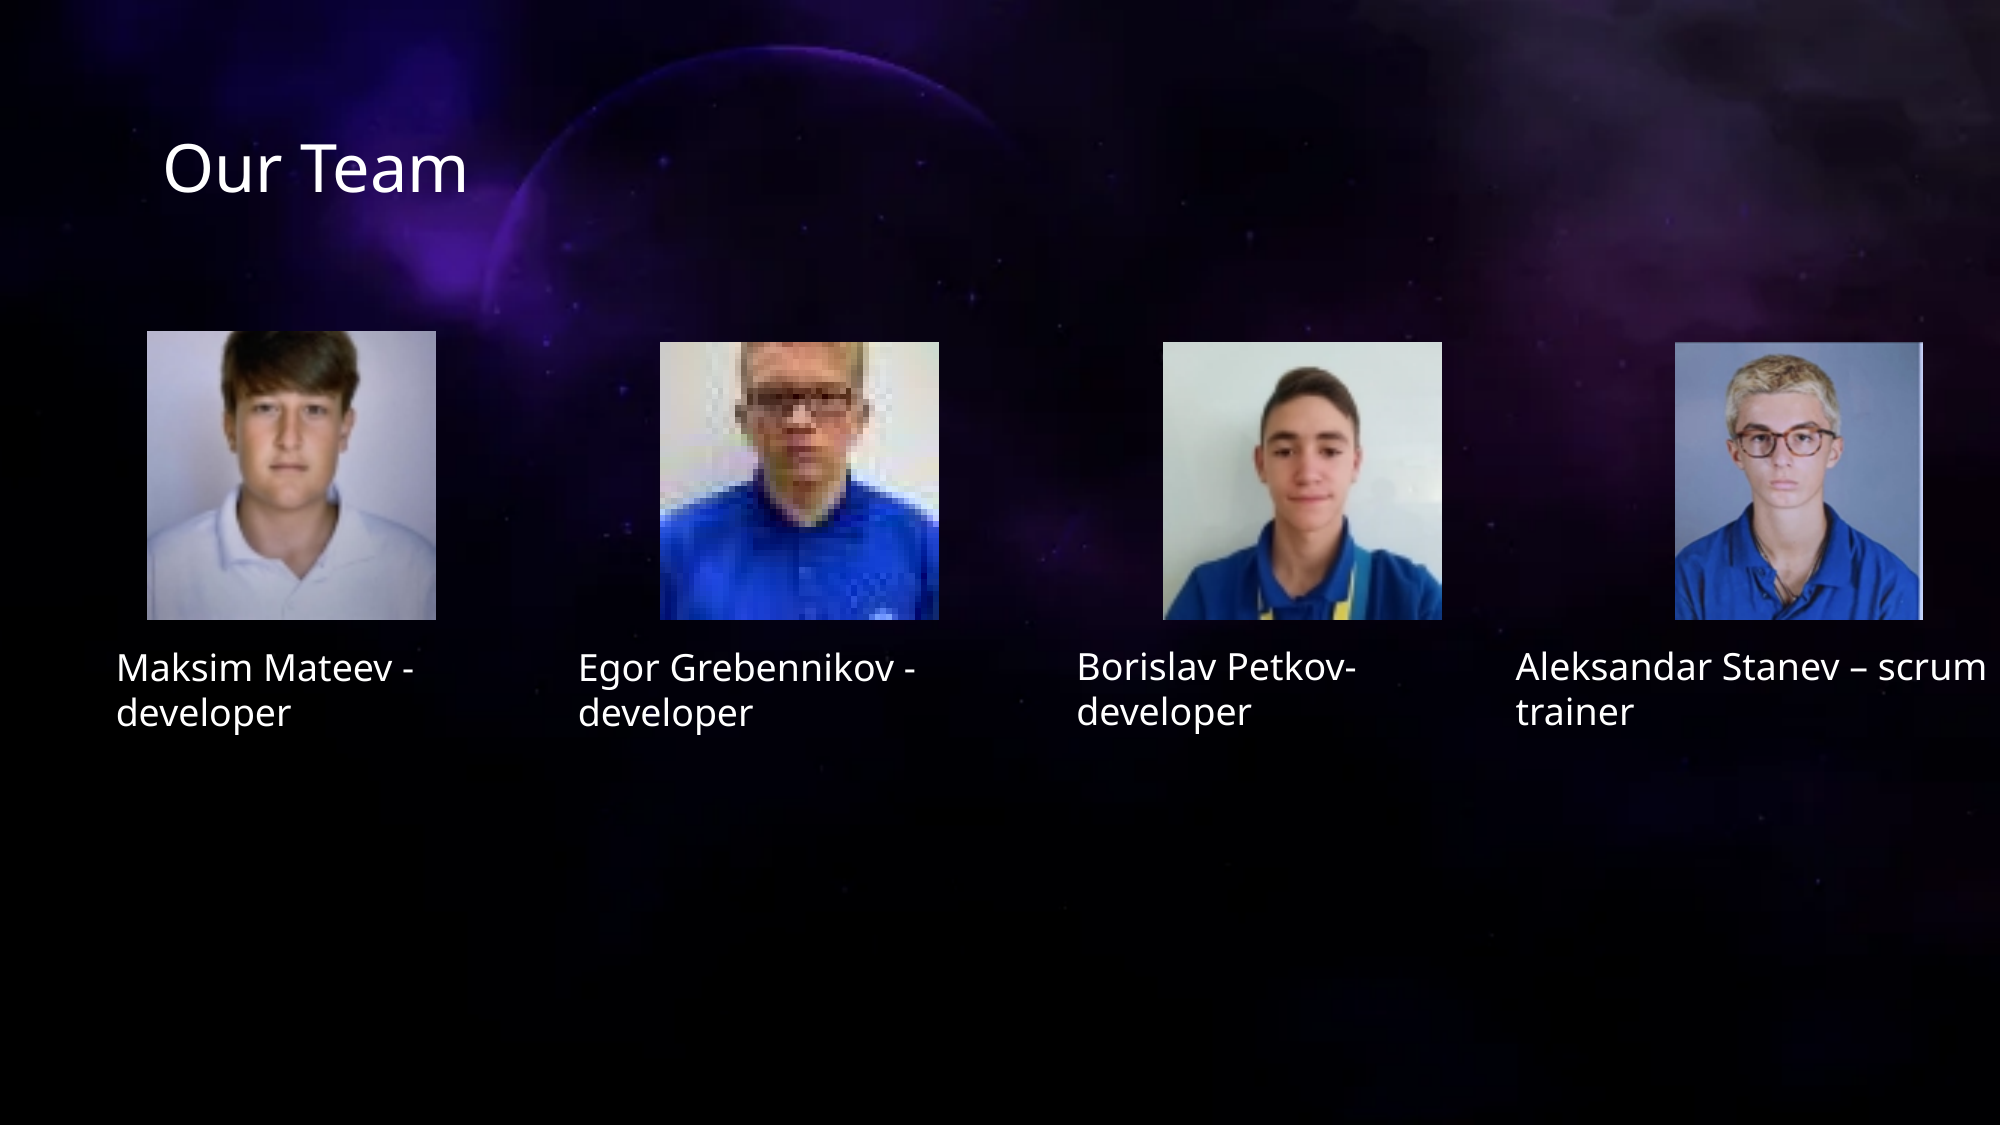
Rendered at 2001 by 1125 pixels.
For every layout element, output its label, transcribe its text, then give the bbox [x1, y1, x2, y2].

text_box Egor Grebennikov - developer [562, 636, 939, 743]
text_box Borislav Petkov- developer [1061, 635, 1485, 742]
text_box Maksim Mateev - developer [100, 636, 449, 743]
text_box Our Team [147, 117, 668, 214]
text_box Aleksandar Stanev – scrum trainer [1500, 635, 2000, 742]
picture [0, 0, 2000, 1125]
